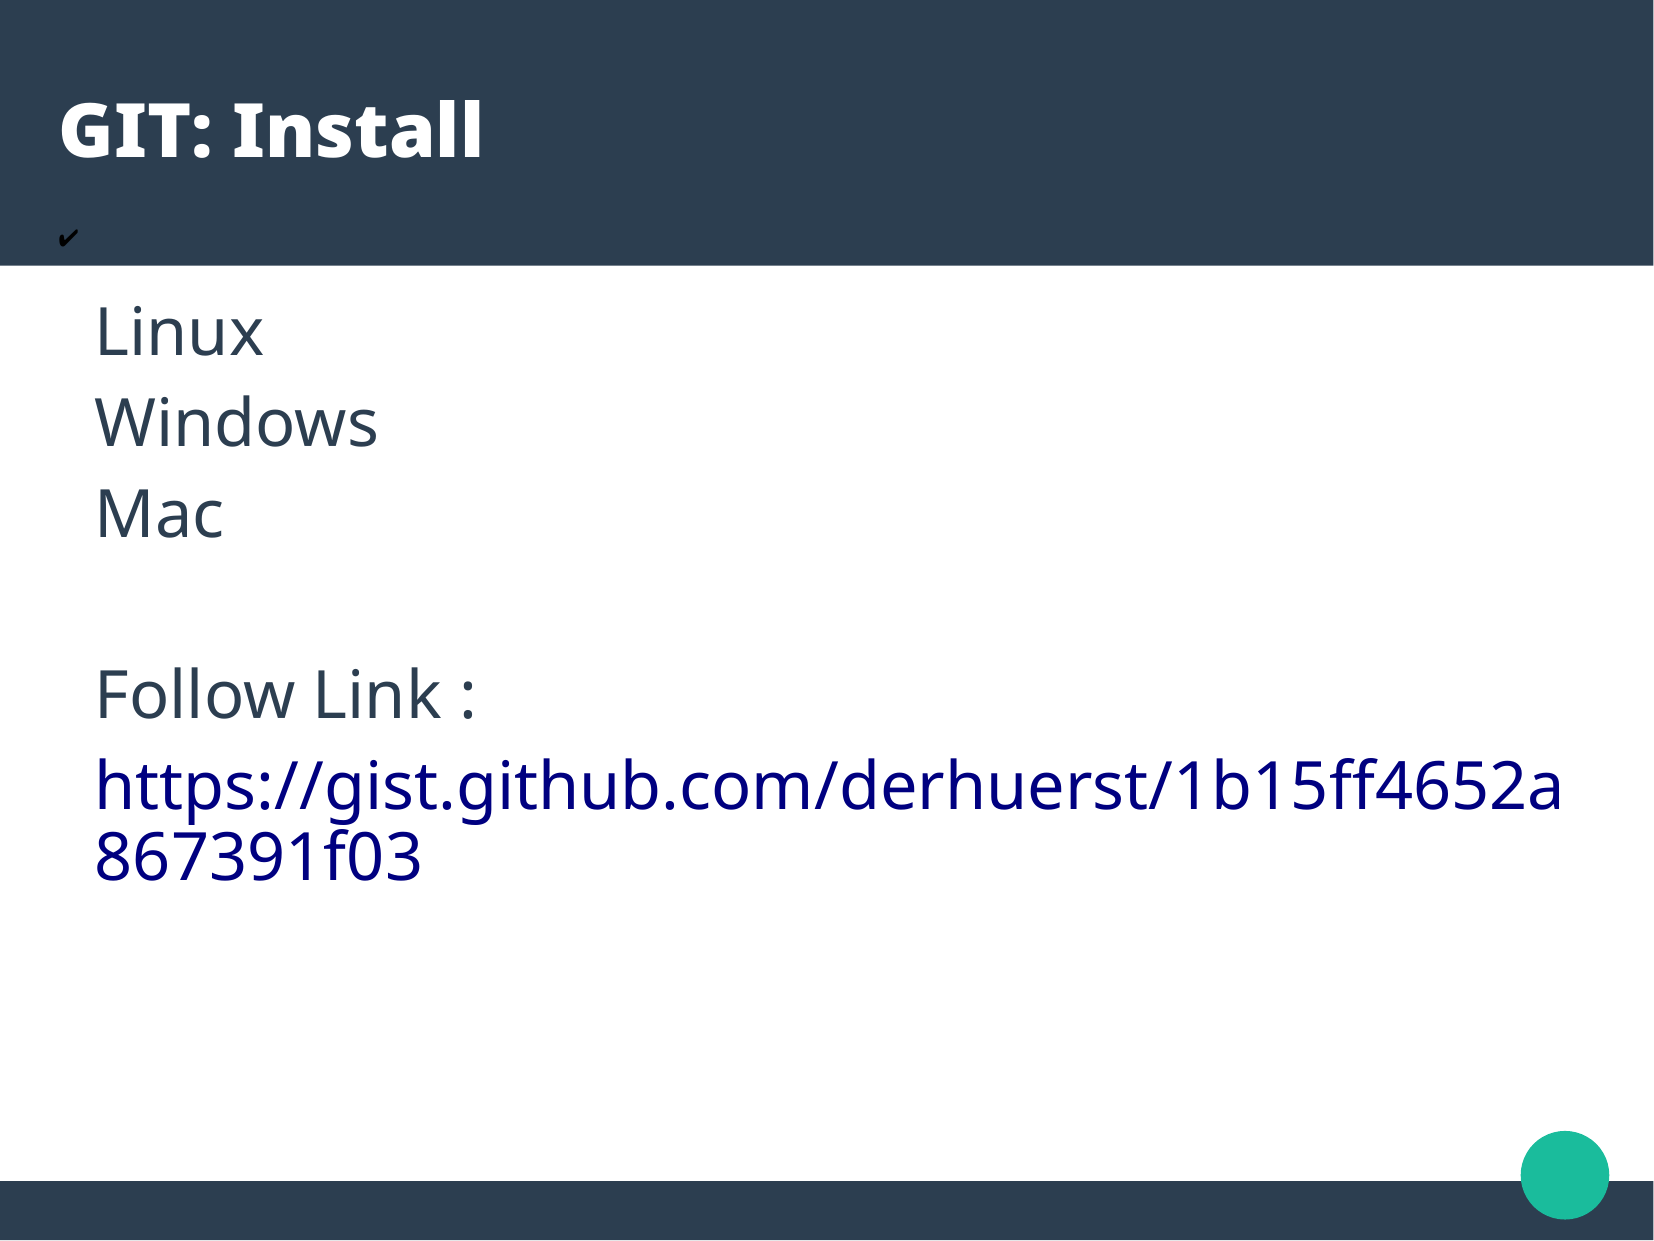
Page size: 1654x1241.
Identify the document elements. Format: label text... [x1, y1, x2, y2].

subtitle GIT is available with all OS. Linux Windows Mac Follow Link : https://gist.github.com/derhuerst/1b15ff4652a867391f03 [59, 271, 1595, 1205]
title GIT: Install [59, 40, 1595, 216]
